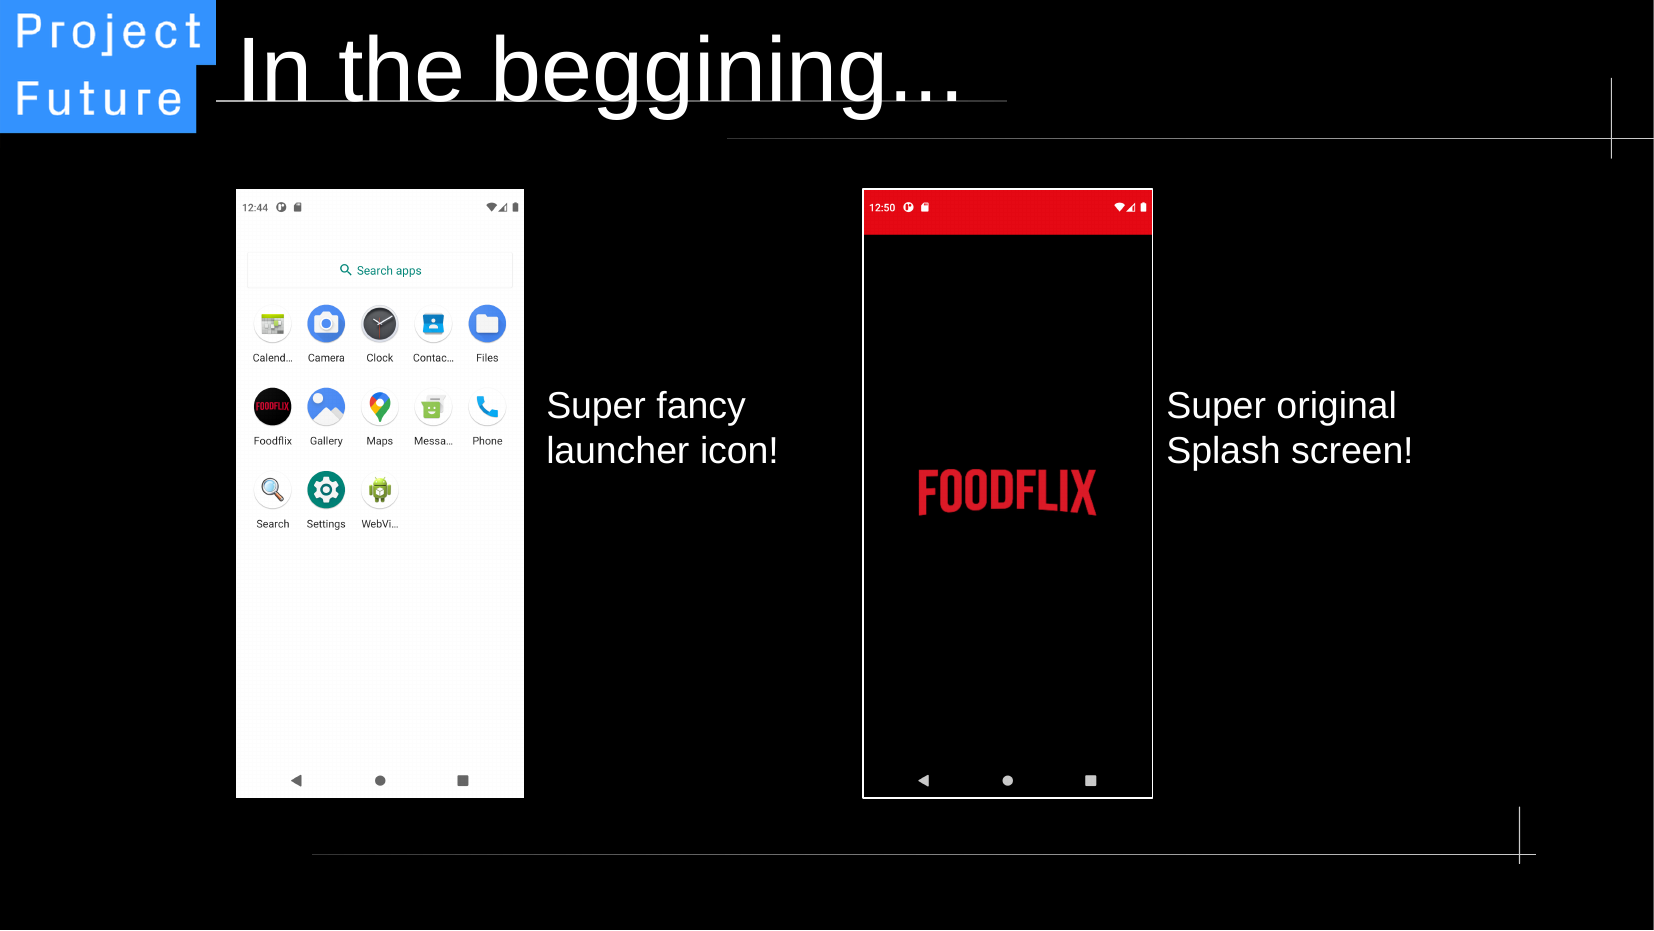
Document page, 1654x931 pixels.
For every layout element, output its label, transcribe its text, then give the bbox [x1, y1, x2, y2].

picture [236, 189, 524, 798]
text_box Super original Splash screen! [1151, 373, 1654, 473]
picture [863, 189, 1152, 798]
picture [0, 0, 216, 148]
title In the beggining... [236, 11, 1589, 119]
text_box Super fancy launcher icon! [531, 373, 1034, 473]
